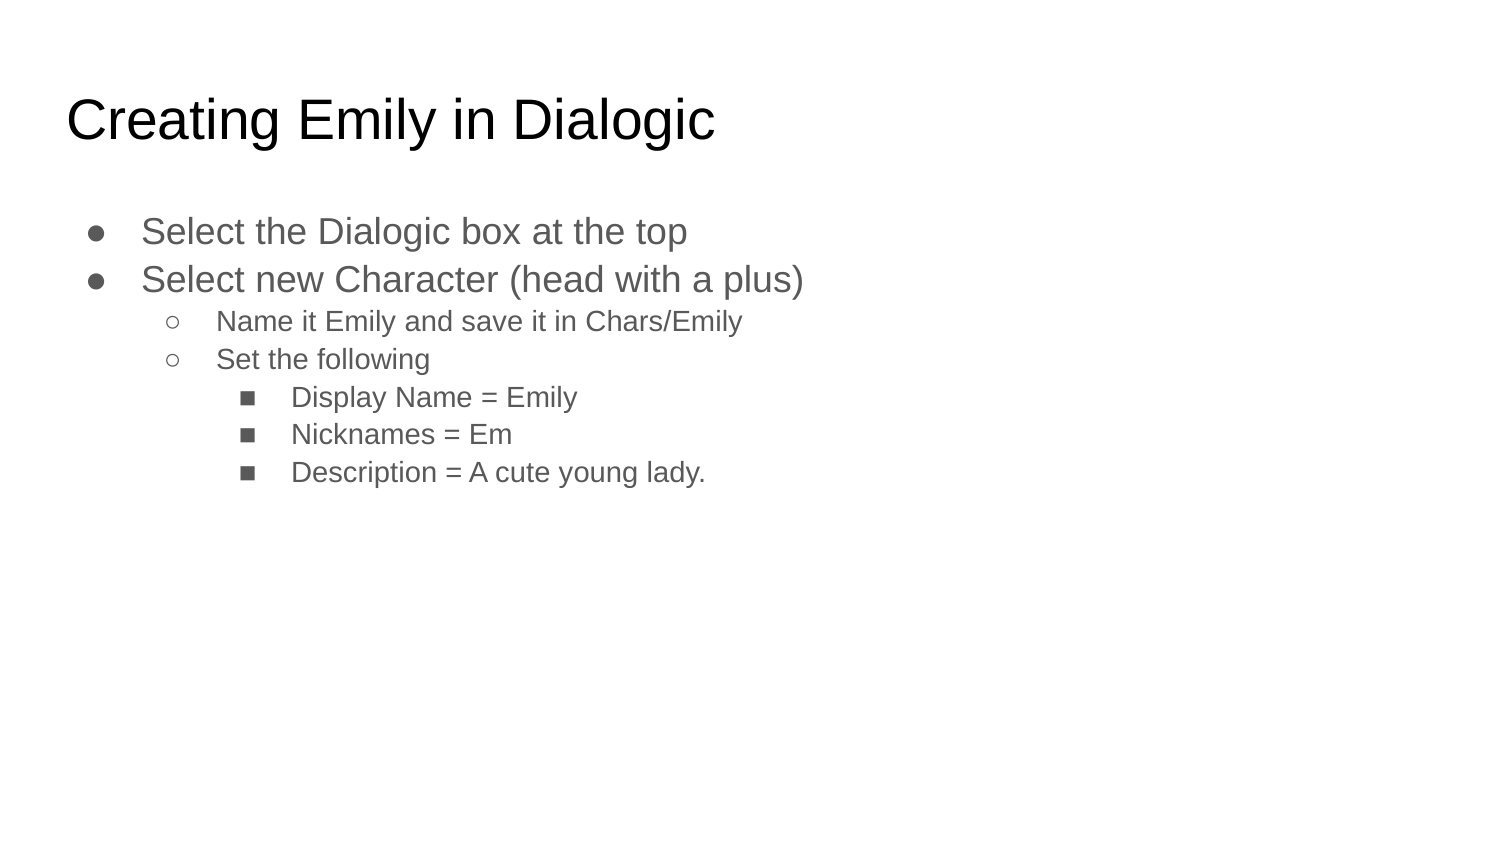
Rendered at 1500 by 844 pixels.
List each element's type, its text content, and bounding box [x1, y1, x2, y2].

title Creating Emily in Dialogic [51, 72, 1449, 167]
list Select the Dialogic box at the top Select new Character (head with a plus) Name it Emily and save it in Chars/Emily Set the following Display Name = Emily Nicknames = Em Description = A cute young lady. [51, 189, 1449, 750]
